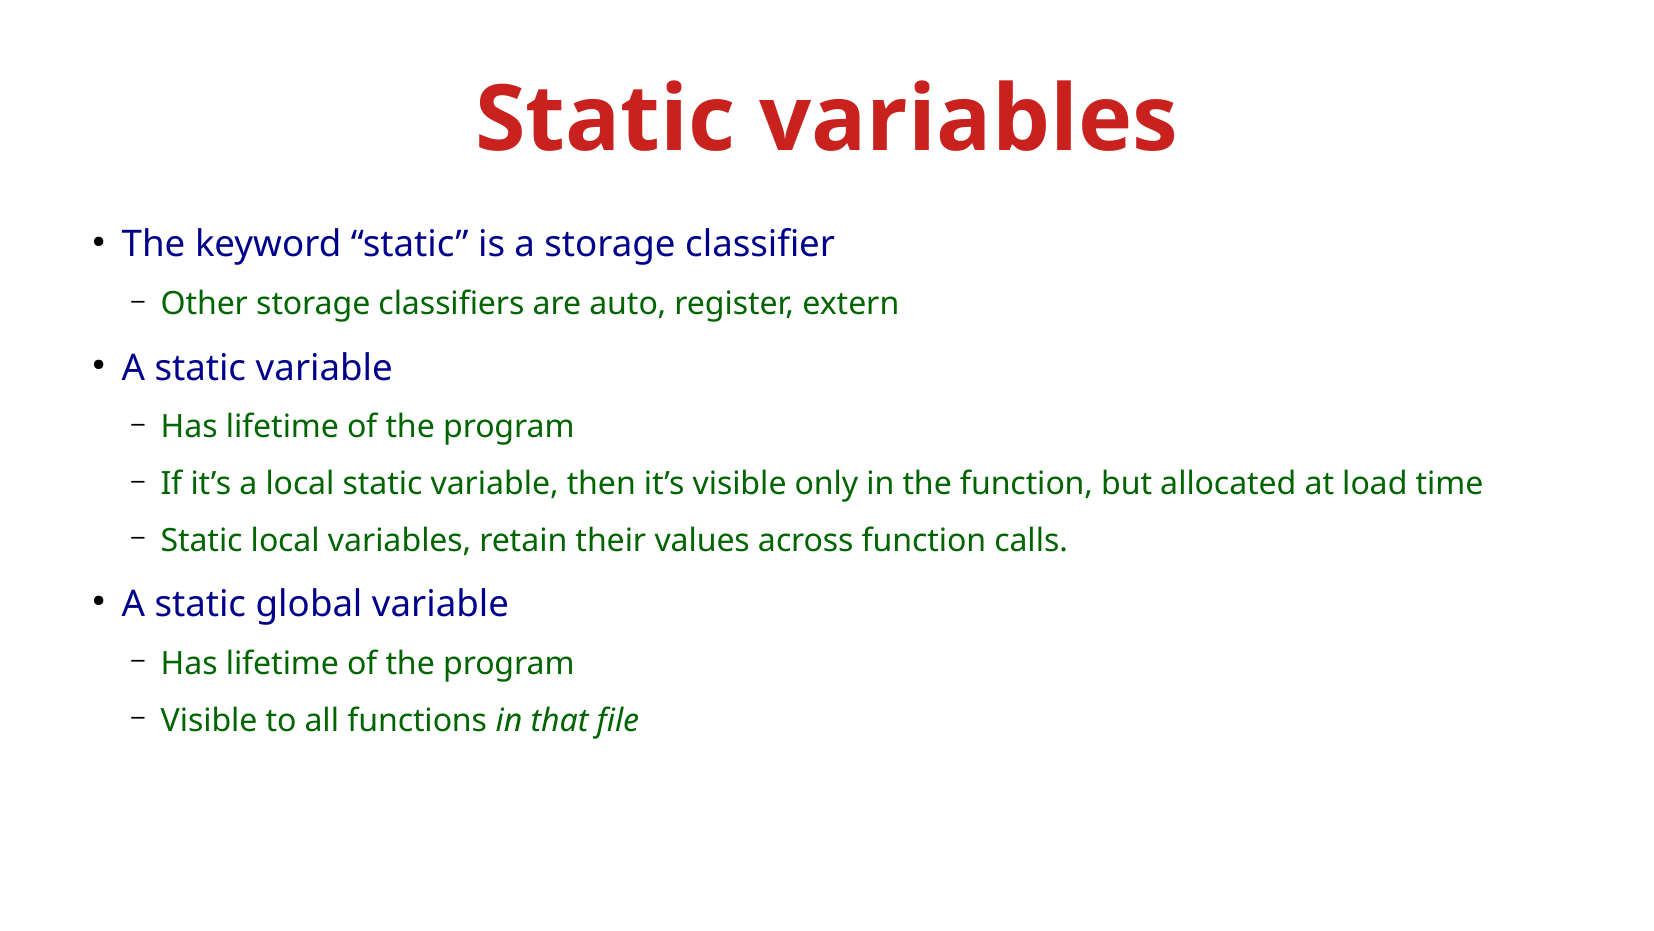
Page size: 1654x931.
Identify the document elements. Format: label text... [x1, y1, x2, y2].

list The keyword “static” is a storage classifier Other storage classifiers are auto, register, extern A static variable Has lifetime of the program If it’s a local static variable, then it’s visible only in the function, but allocated at load time Static local variables, retain their values across function calls. A static global variable Has lifetime of the program Visible to all functions in that file [82, 217, 1571, 758]
title Static variables [82, 37, 1571, 193]
